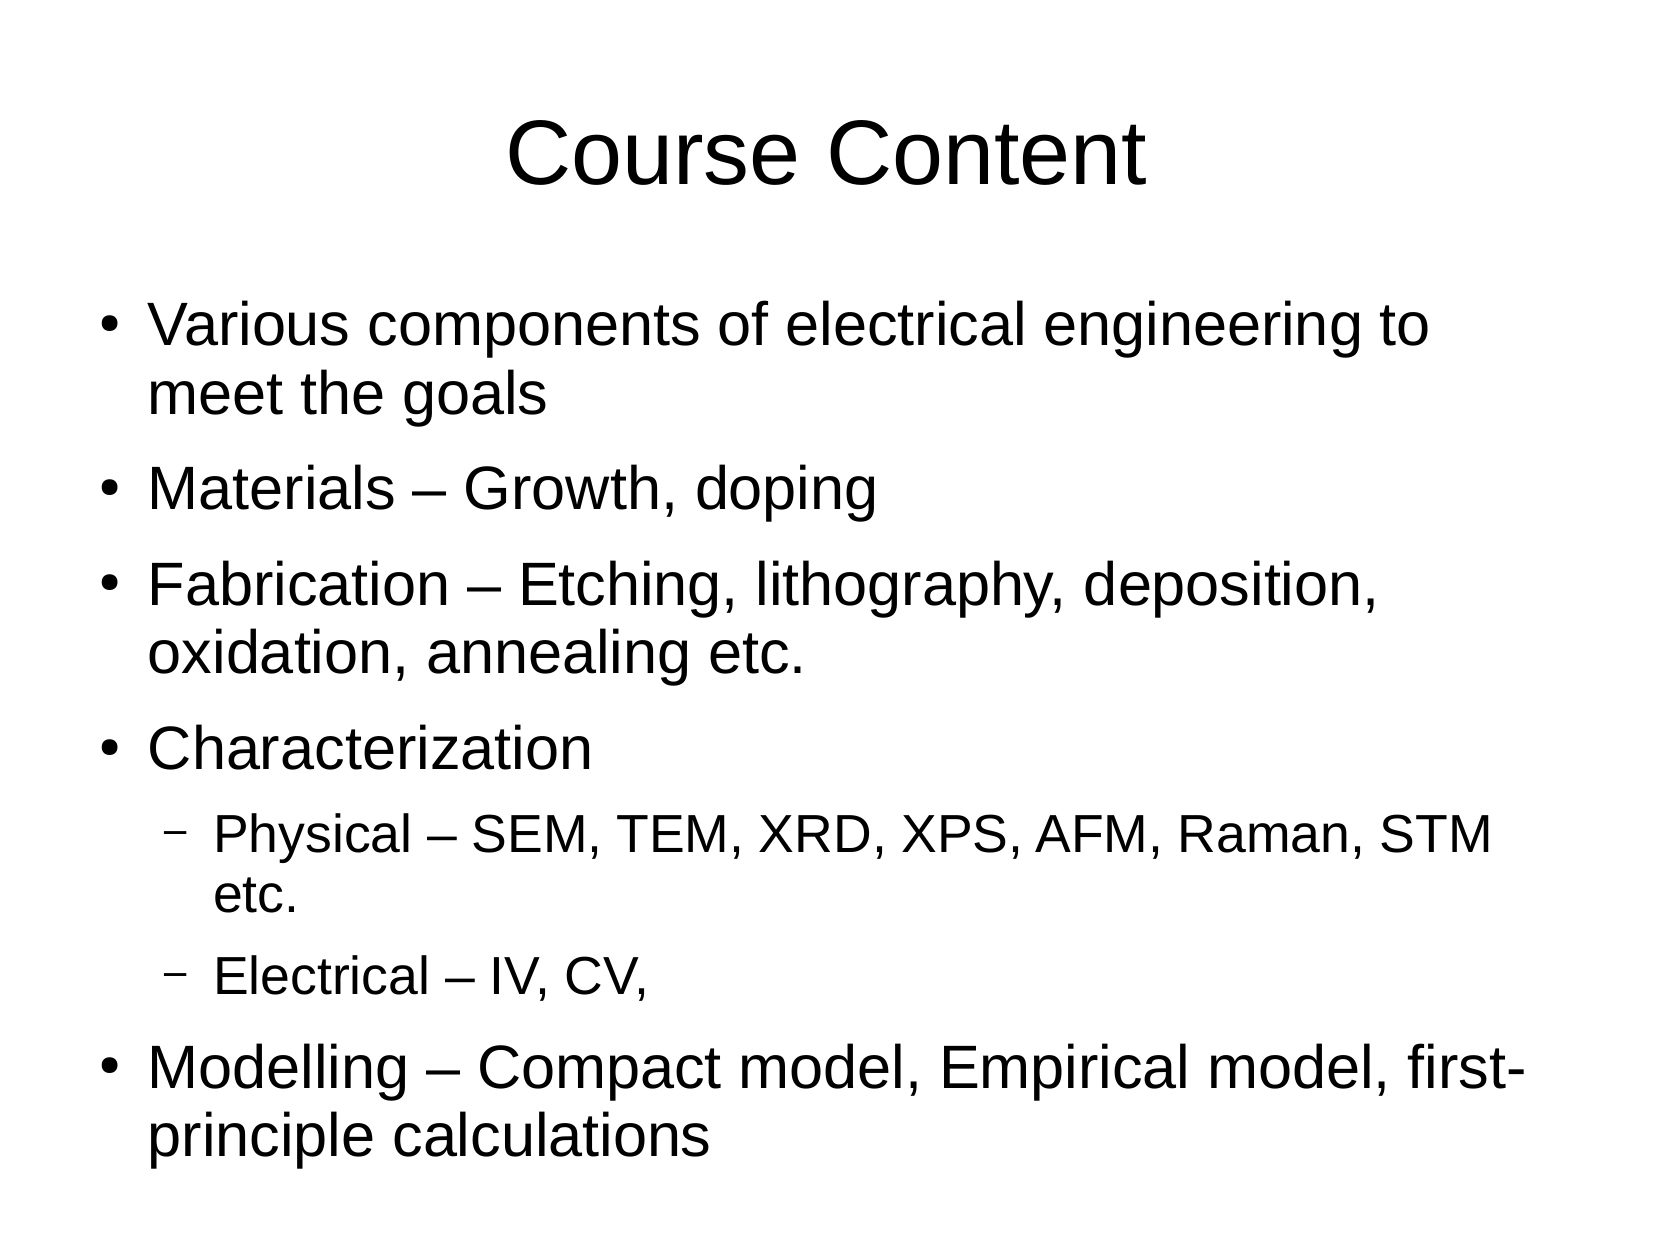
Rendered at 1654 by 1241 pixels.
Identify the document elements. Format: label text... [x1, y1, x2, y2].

title Course Content [82, 49, 1571, 257]
list Various components of electrical engineering to meet the goals Materials – Growth, doping Fabrication – Etching, lithography, deposition, oxidation, annealing etc. Characterization Physical – SEM, TEM, XRD, XPS, AFM, Raman, STM etc. Electrical – IV, CV, Modelling – Compact model, Empirical model, first-principle calculations [82, 290, 1571, 1182]
